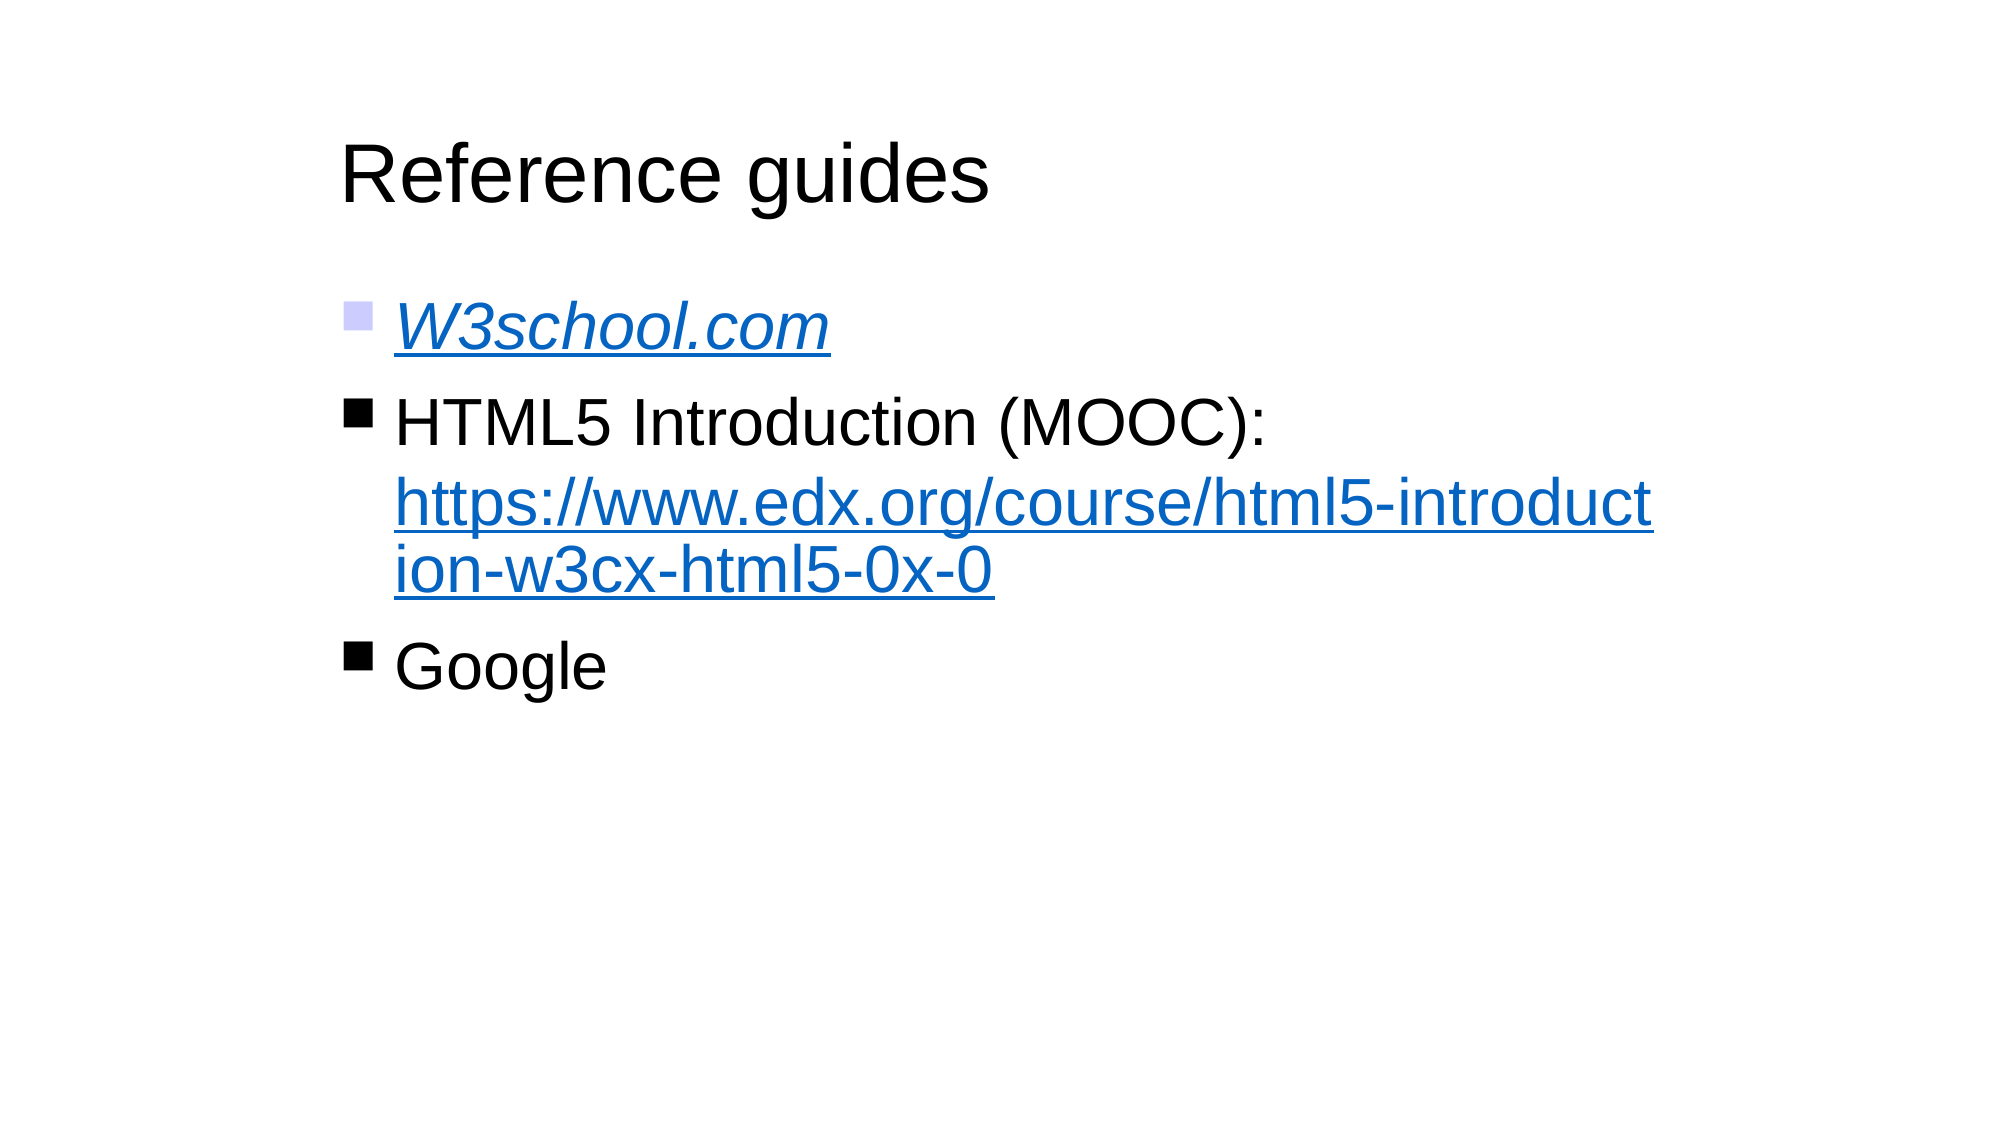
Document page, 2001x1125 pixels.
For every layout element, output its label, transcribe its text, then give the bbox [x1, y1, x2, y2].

text_box Reference guides [324, 75, 1675, 263]
text_box W3school.com HTML5 Introduction (MOOC): https://www.edx.org/course/html5-introduction-w3cx-html5-0x-0 Google [324, 274, 1675, 963]
